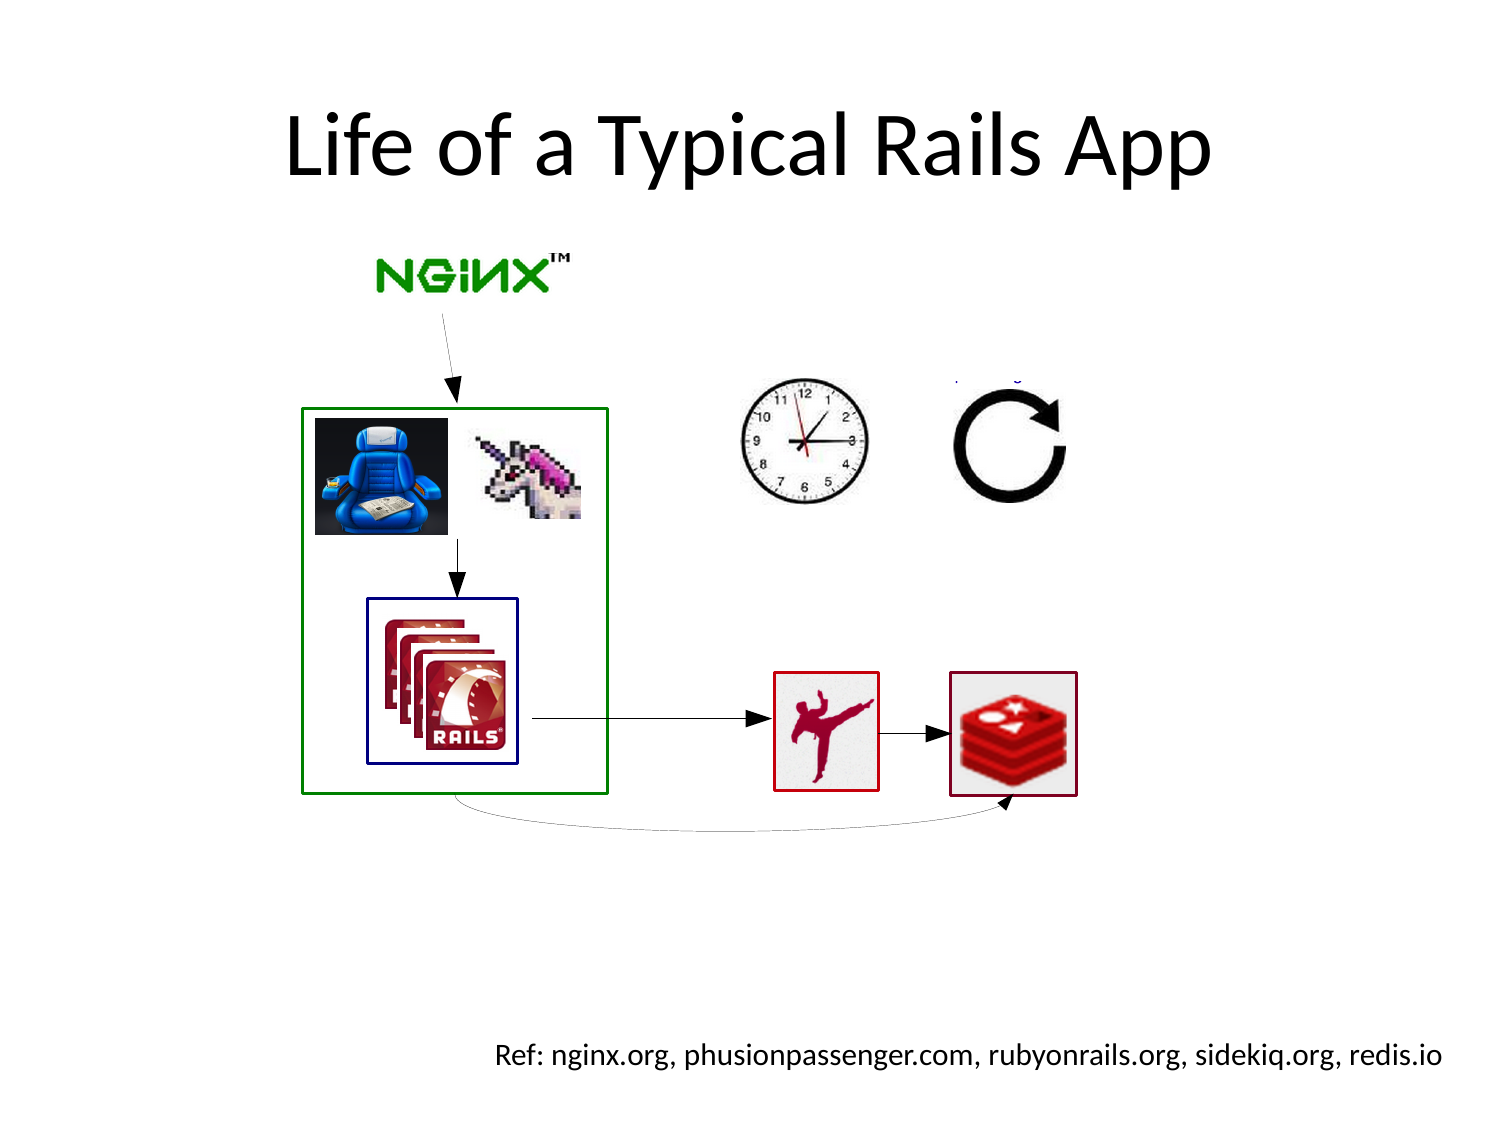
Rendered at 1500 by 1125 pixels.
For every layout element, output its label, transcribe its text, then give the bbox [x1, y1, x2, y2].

picture [463, 427, 581, 519]
picture [952, 673, 1075, 794]
picture [315, 418, 448, 535]
title Life of a Typical Rails App [75, 45, 1426, 233]
text_box Ref: nginx.org, phusionpassenger.com, rubyonrails.org, sidekiq.org, redis.io [480, 1035, 1464, 1089]
picture [382, 613, 509, 752]
picture [775, 673, 878, 790]
picture [369, 253, 578, 299]
picture [947, 381, 1073, 509]
picture [740, 373, 878, 509]
text_box [302, 408, 608, 794]
